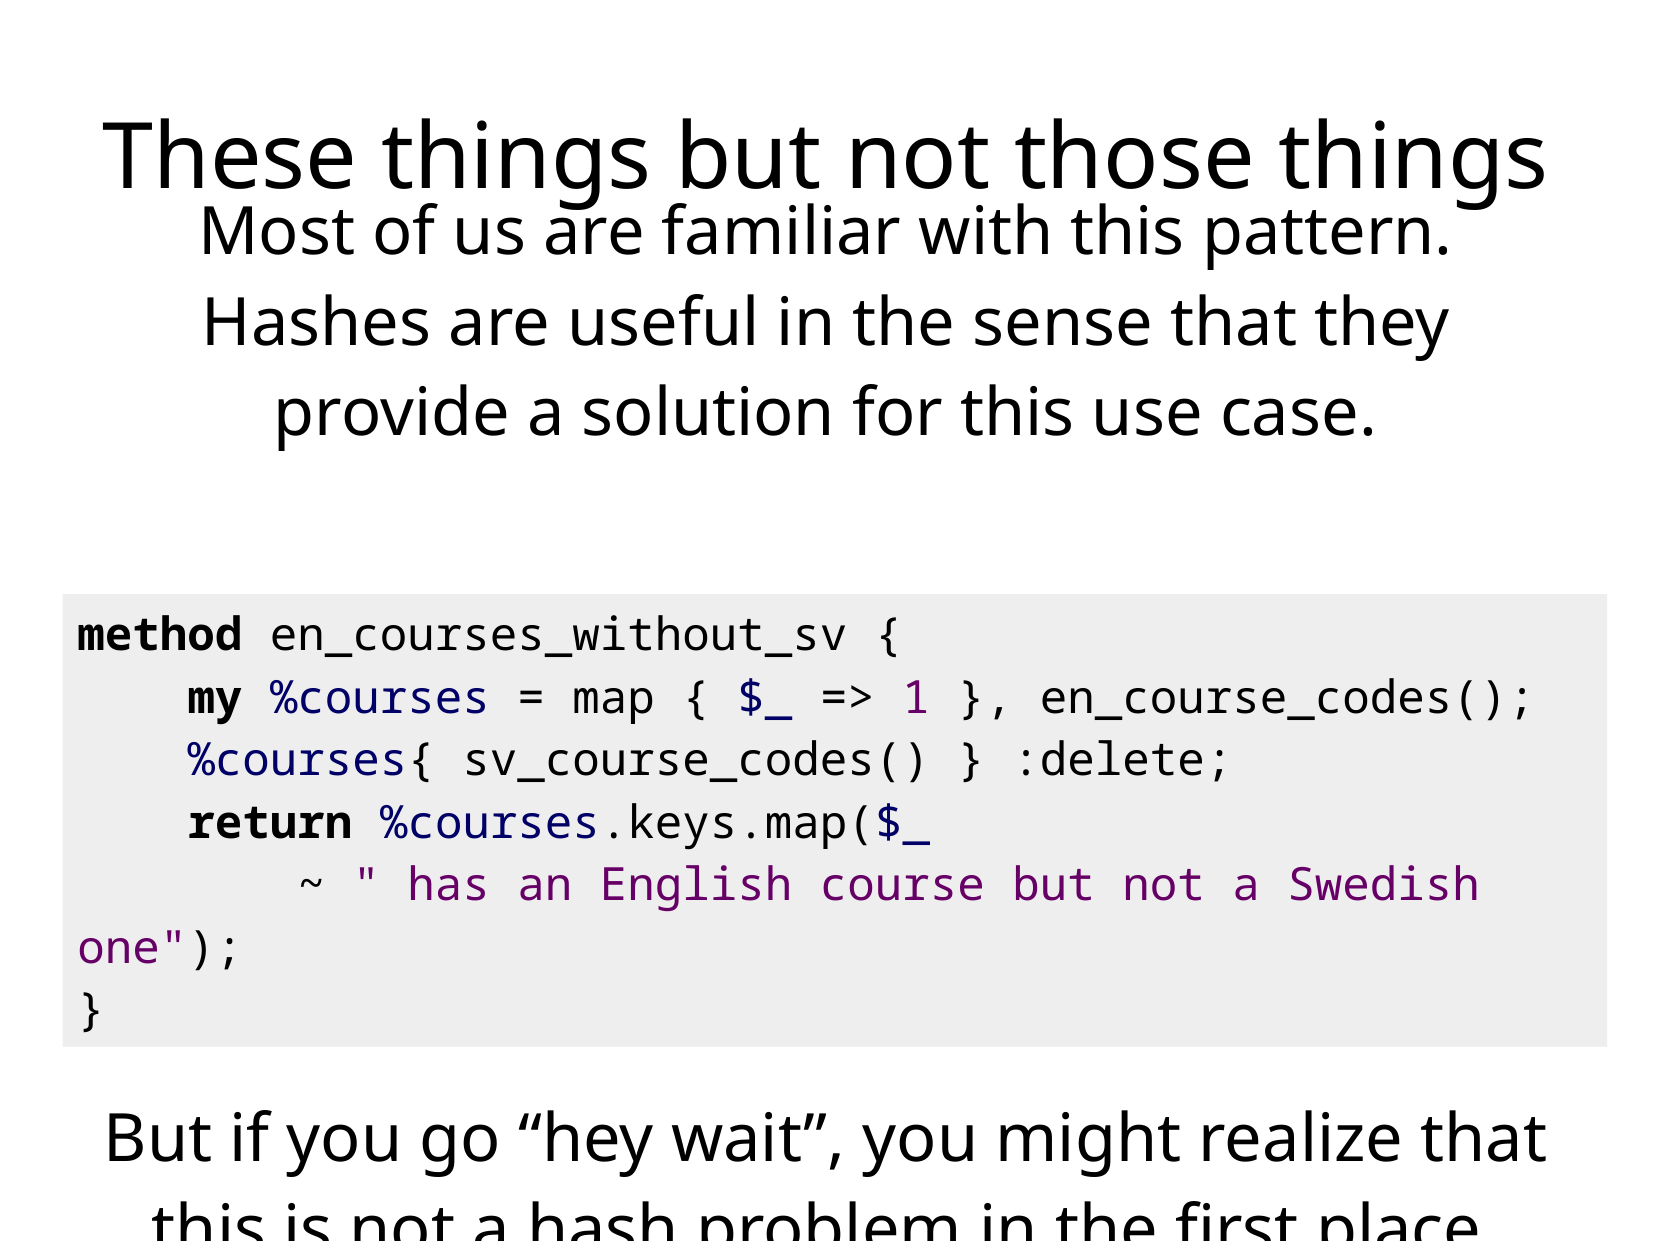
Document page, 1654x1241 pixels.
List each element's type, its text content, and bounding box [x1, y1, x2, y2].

text_box method en_courses_without_sv { my %courses = map { $_ => 1 }, en_course_codes(); %courses{ sv_course_codes() } :delete; return %courses.keys.map($_ ~ " has an English course but not a Swedish one"); } [62, 594, 1608, 892]
title These things but not those things [82, 49, 1571, 257]
subtitle Most of us are familiar with this pattern. Hashes are useful in the sense that they provide a solution for this use case. But if you go “hey wait”, you might realize that this is not a hash problem in the first place. [82, 1047, 1571, 1186]
subtitle Most of us are familiar with this pattern. Hashes are useful in the sense that they provide a solution for this use case. But if you go “hey wait”, you might realize that this is not a hash problem in the first place. [82, 270, 1571, 594]
